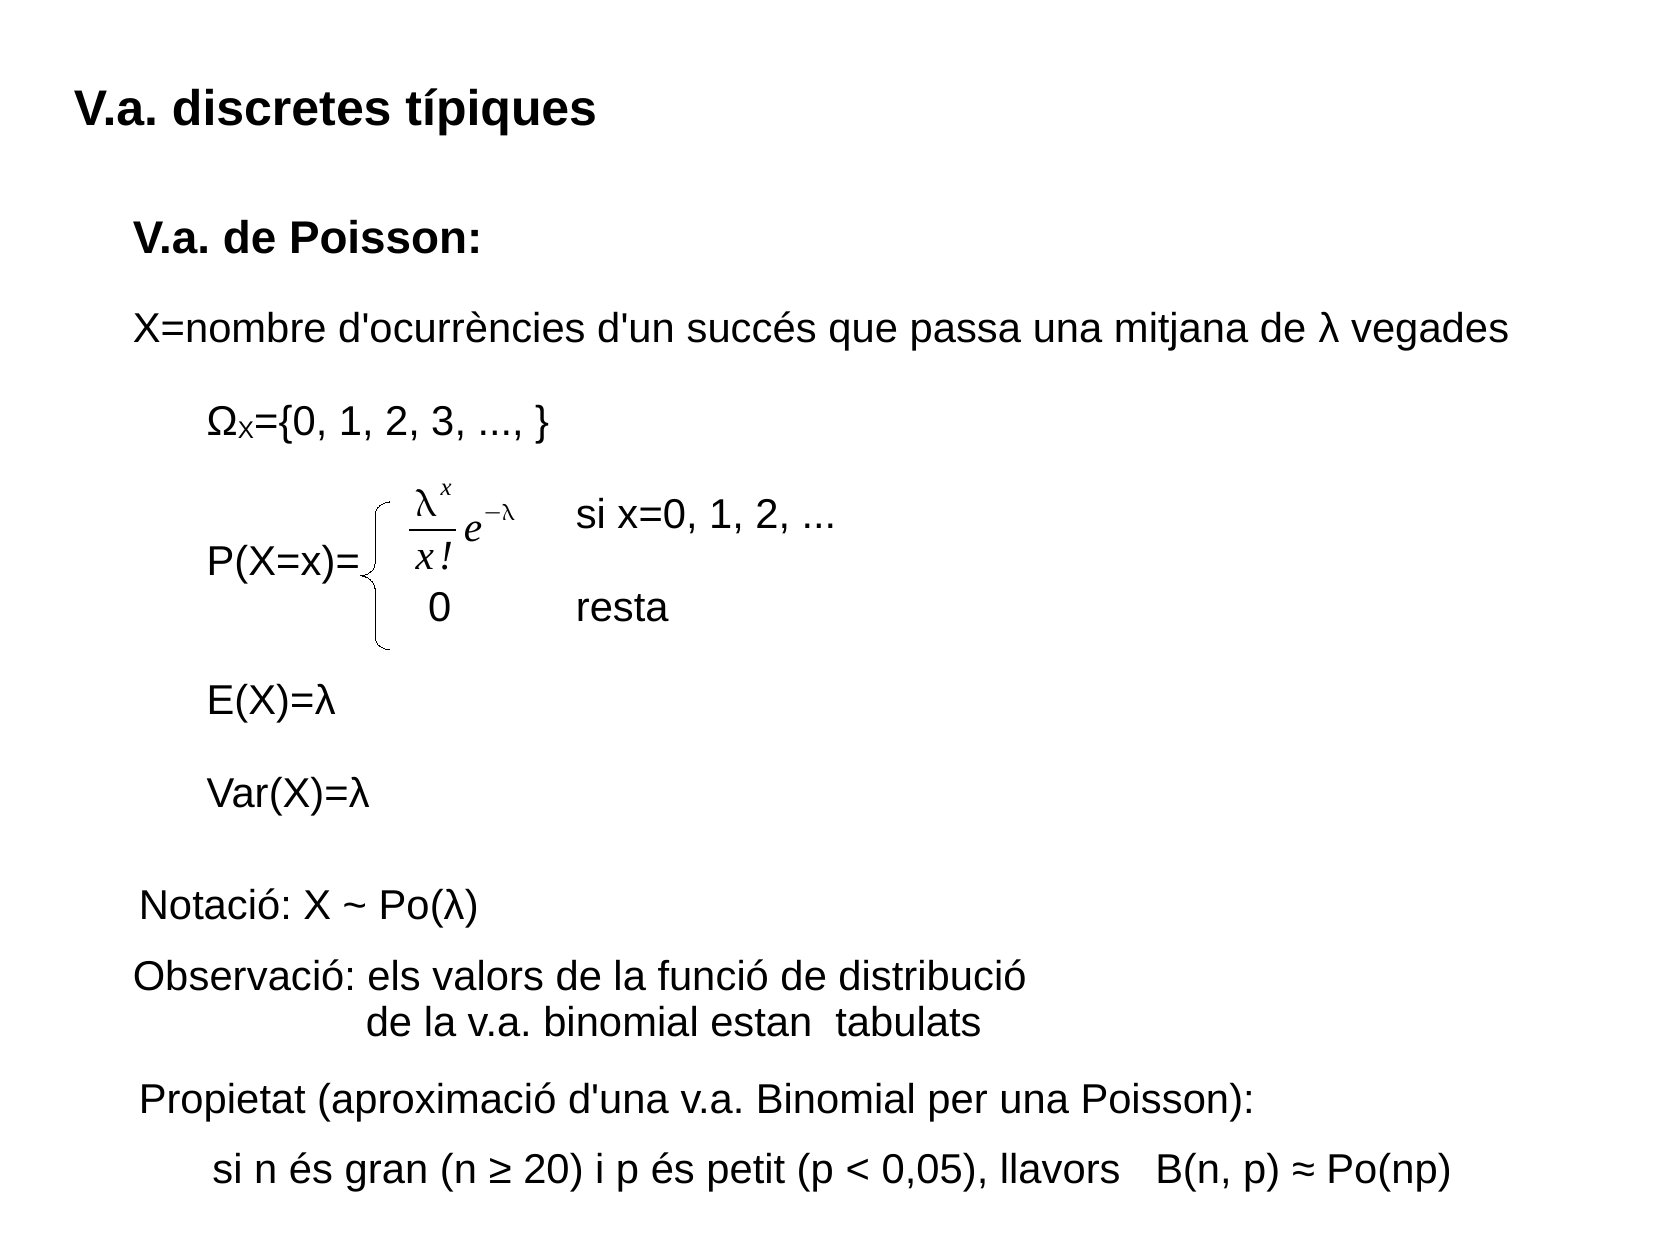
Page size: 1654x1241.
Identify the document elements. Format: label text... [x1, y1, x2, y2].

text_box Notació: X ~ Po(λ) [124, 874, 680, 939]
text_box Propietat (aproximació d'una v.a. Binomial per una Poisson): si n és gran (n ≥ 20) i p és petit (p < 0,05), llavors B(n, p) ≈ Po(np) [124, 1068, 1506, 1201]
text_box V.a. de Poisson: X=nombre d'ocurrències d'un succés que passa una mitjana de λ vegades ΩX={0, 1, 2, 3, ..., } si x=0, 1, 2, ... P(X=x)= 0 resta E(X)=λ Var(X)=λ [118, 204, 1625, 1123]
chart [401, 473, 522, 579]
text_box Observació: els valors de la funció de distribució de la v.a. binomial estan tabulats [118, 944, 1359, 1054]
text_box V.a. discretes típiques [59, 72, 739, 145]
